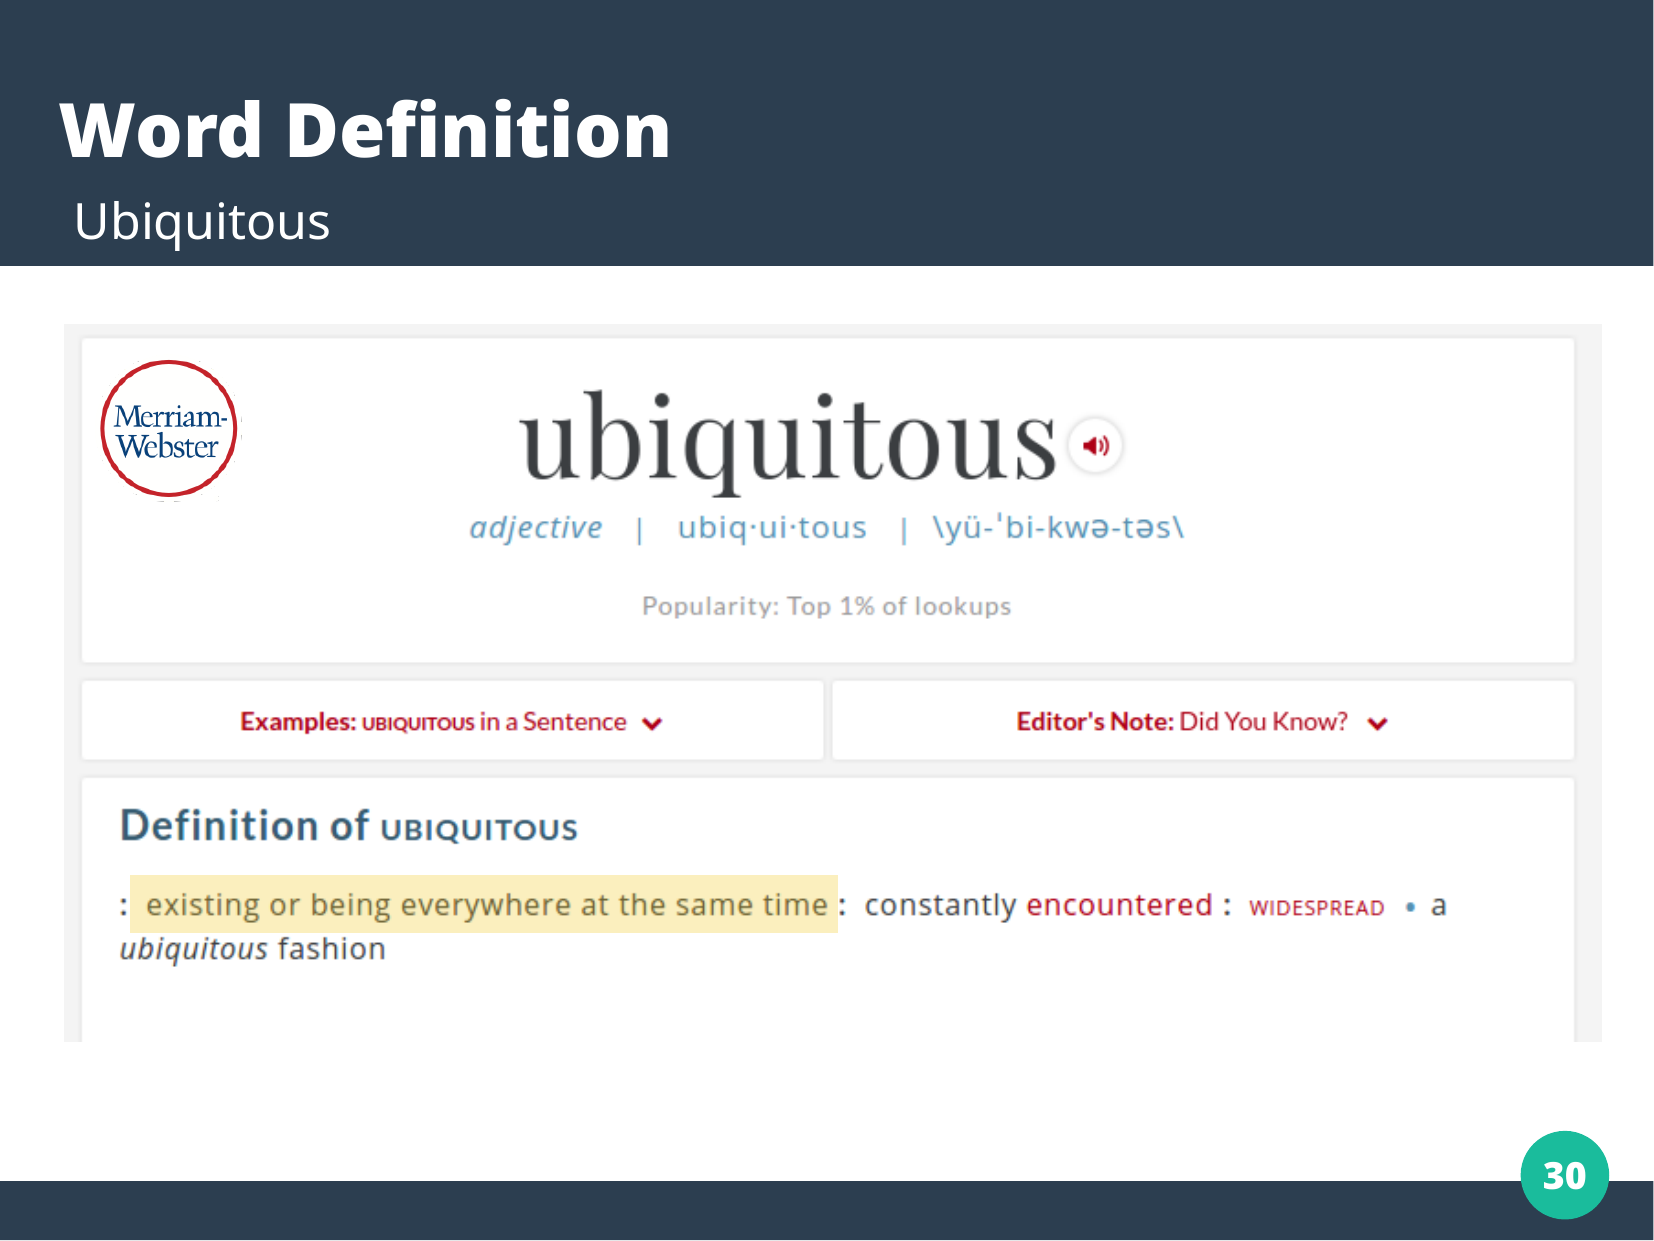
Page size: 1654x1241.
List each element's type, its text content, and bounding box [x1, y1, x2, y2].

text_box Ubiquitous [58, 178, 650, 266]
text_box [129, 874, 839, 934]
picture [64, 324, 1602, 1042]
title Word Definition [58, 49, 1595, 207]
